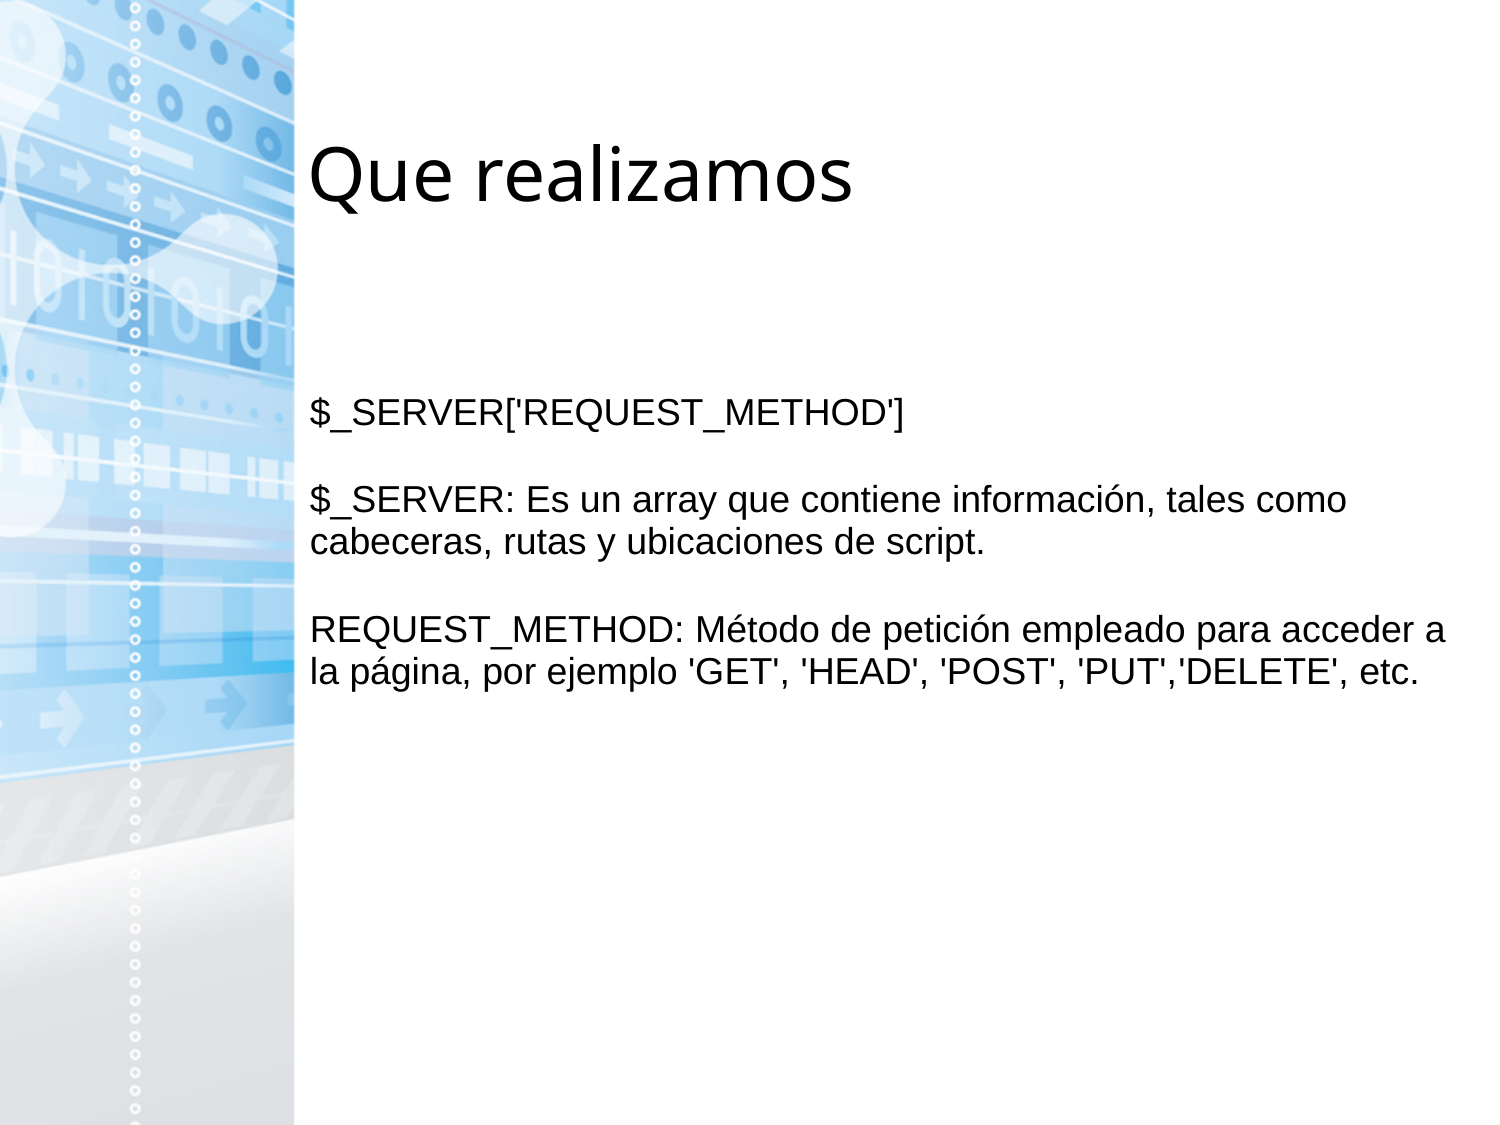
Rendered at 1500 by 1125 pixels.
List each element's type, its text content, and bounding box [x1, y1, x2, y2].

picture [0, 0, 1500, 1125]
title Que realizamos [307, 78, 1418, 266]
text_box $_SERVER['REQUEST_METHOD'] $_SERVER: Es un array que contiene información, tales como cabeceras, rutas y ubicaciones de script. REQUEST_METHOD: Método de petición empleado para acceder a la página, por ejemplo 'GET', 'HEAD', 'POST', 'PUT','DELETE', etc. [295, 383, 1465, 700]
